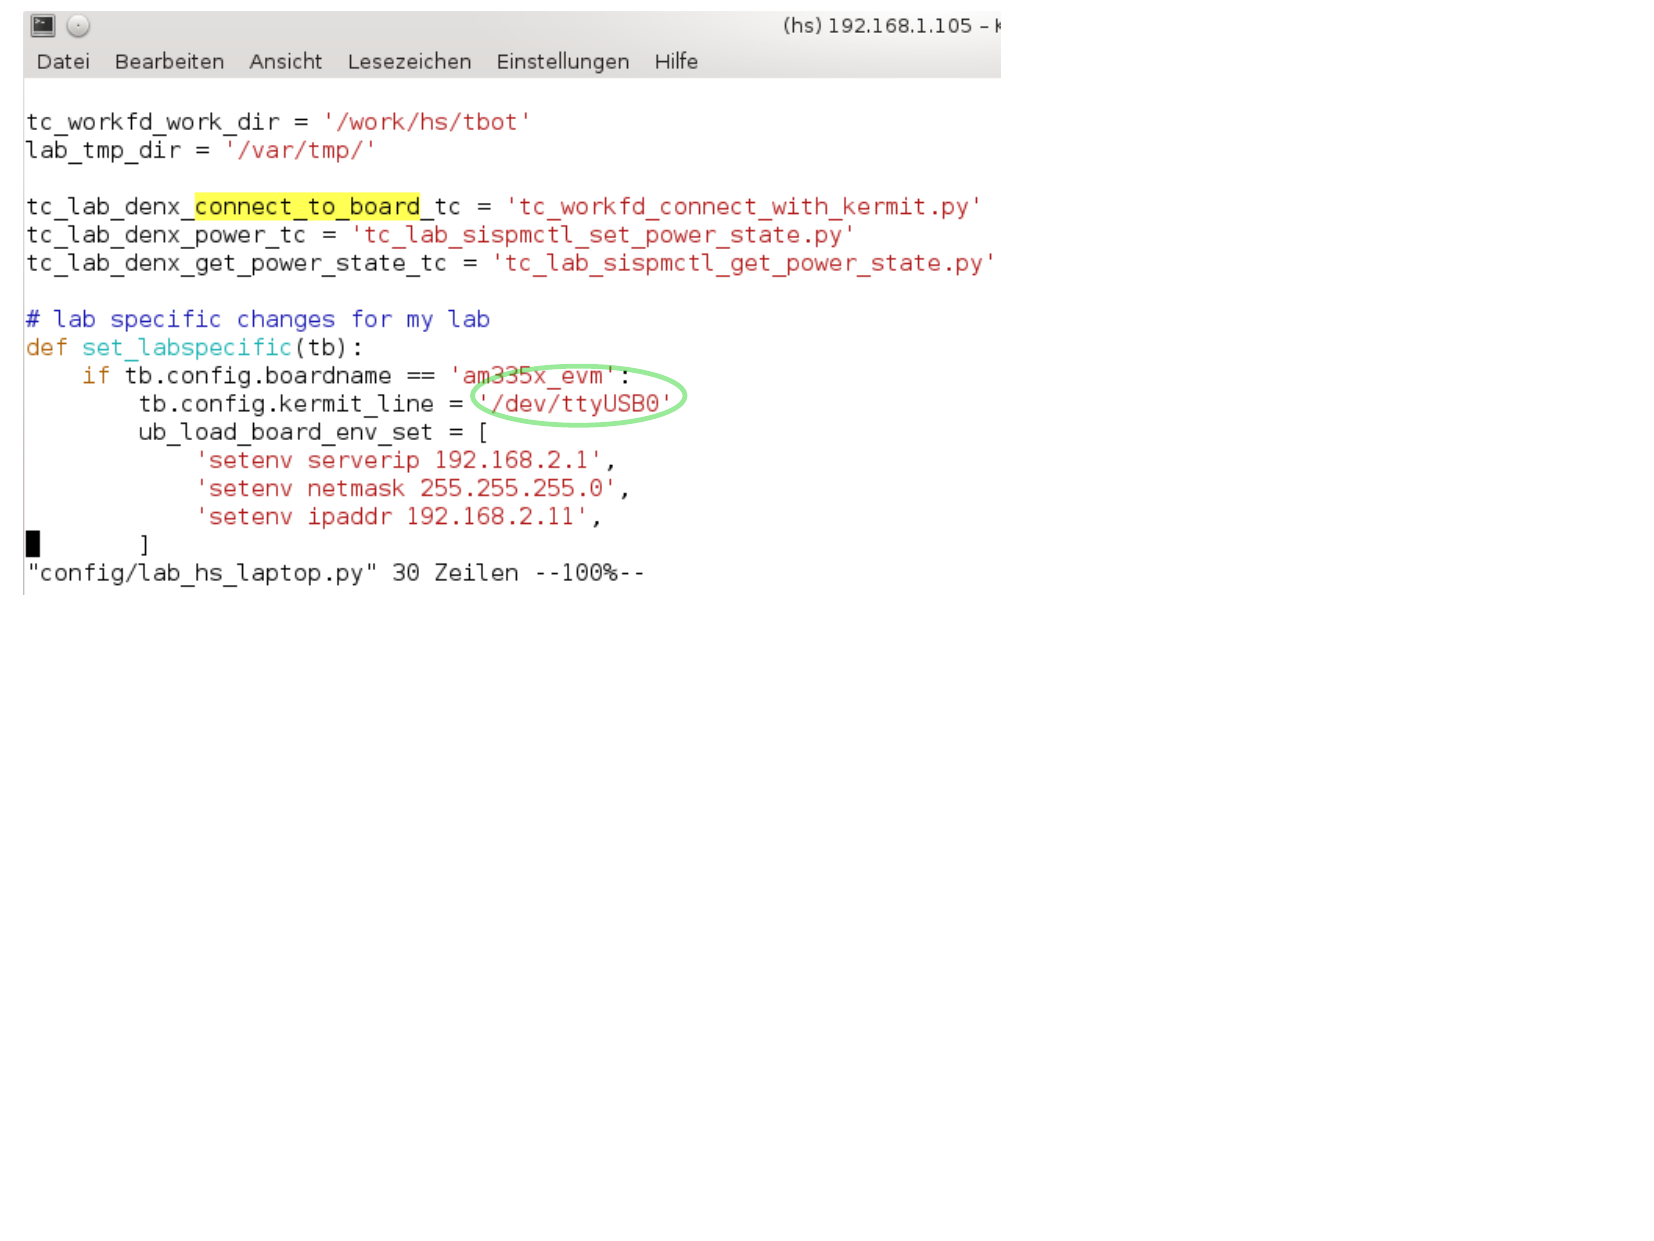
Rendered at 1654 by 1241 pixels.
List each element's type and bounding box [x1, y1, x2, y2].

picture [23, 11, 1001, 595]
